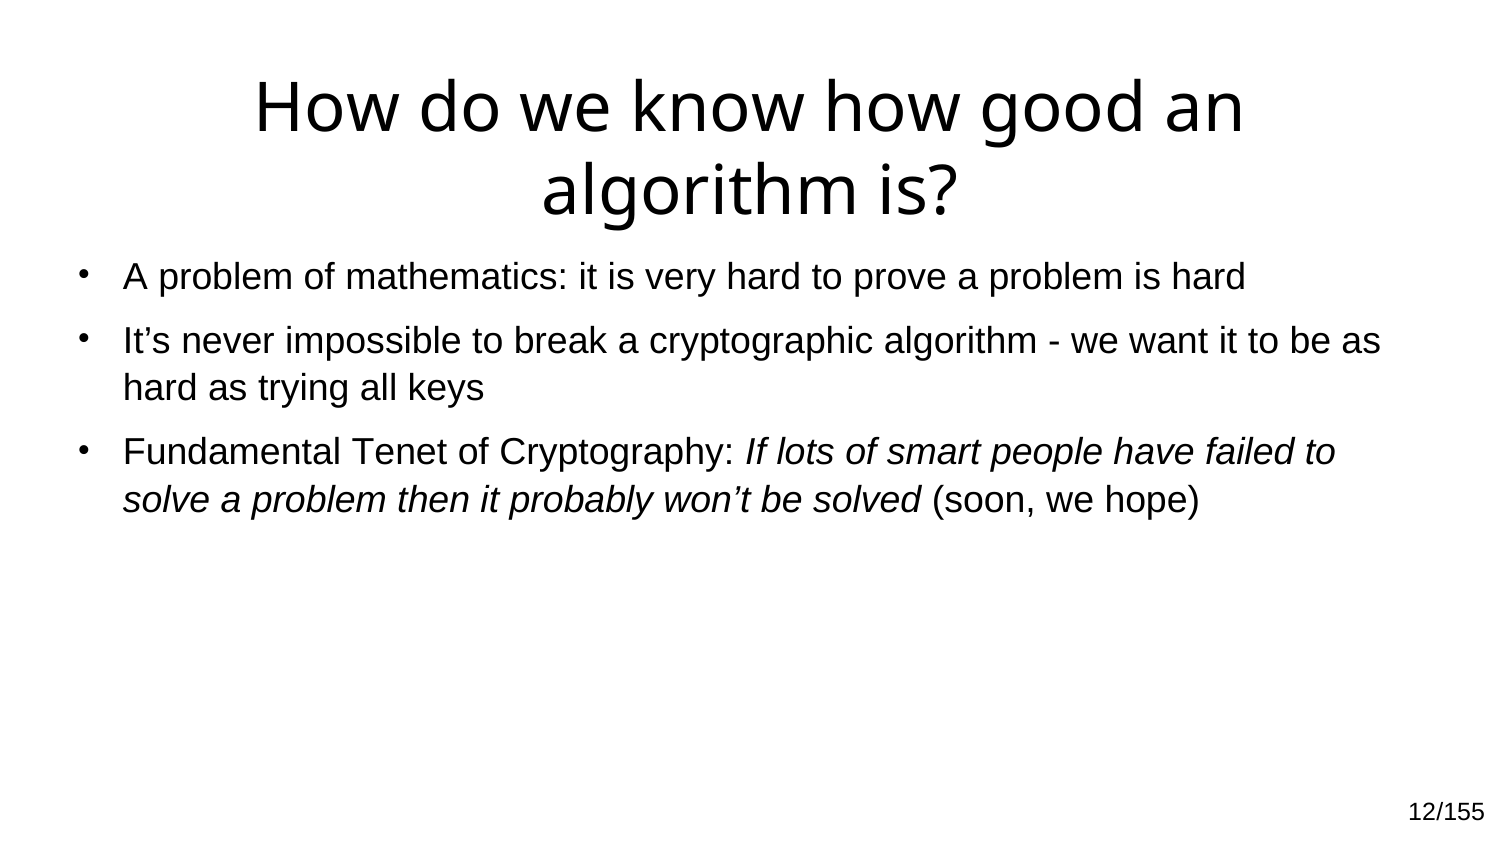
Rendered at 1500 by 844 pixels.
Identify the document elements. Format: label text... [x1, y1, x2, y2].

title How do we know how good an algorithm is? [112, 54, 1388, 237]
list A problem of mathematics: it is very hard to prove a problem is hard It’s never impossible to break a cryptographic algorithm - we want it to be as hard as trying all keys Fundamental Tenet of Cryptography: If lots of smart people have failed to solve a problem then it probably won’t be solved (soon, we hope) [62, 243, 1426, 760]
